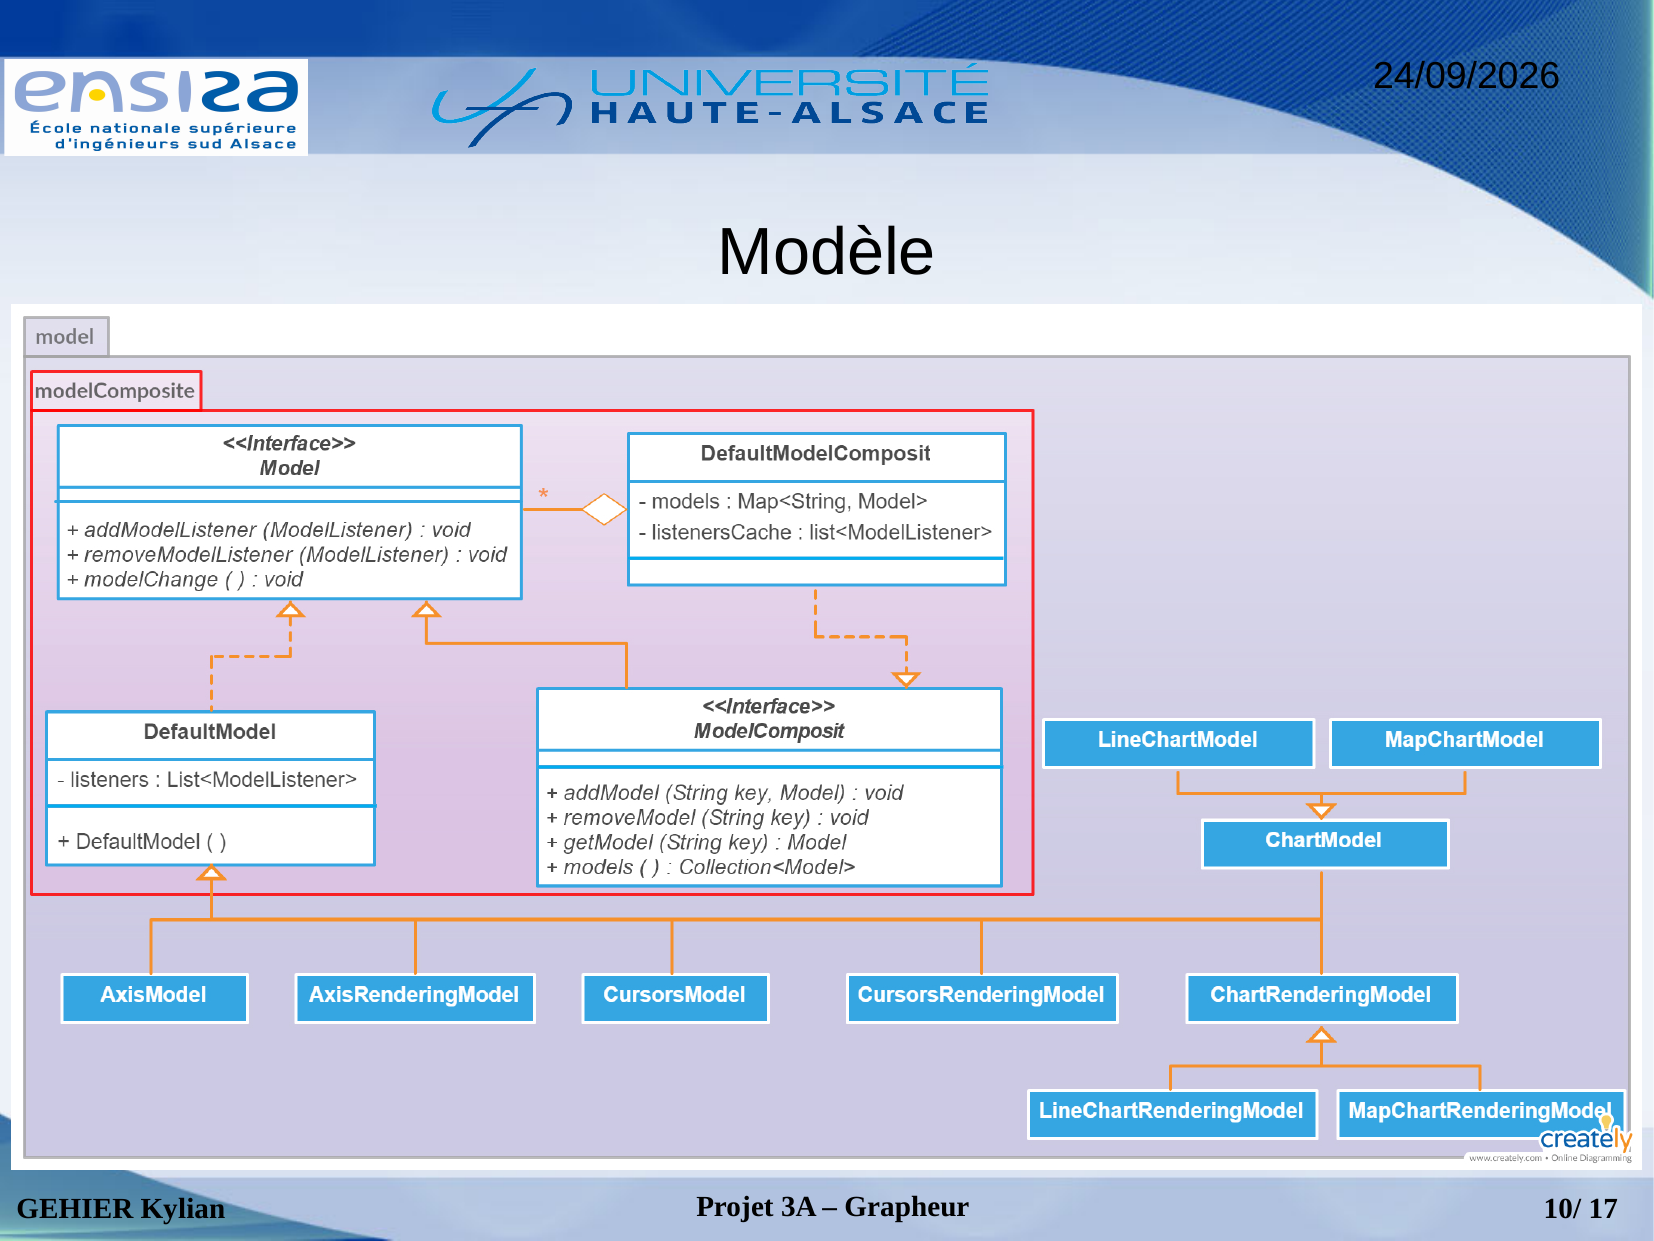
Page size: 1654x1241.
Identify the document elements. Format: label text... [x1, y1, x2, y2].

title Modèle [118, 192, 1536, 304]
picture [0, 0, 1654, 1241]
